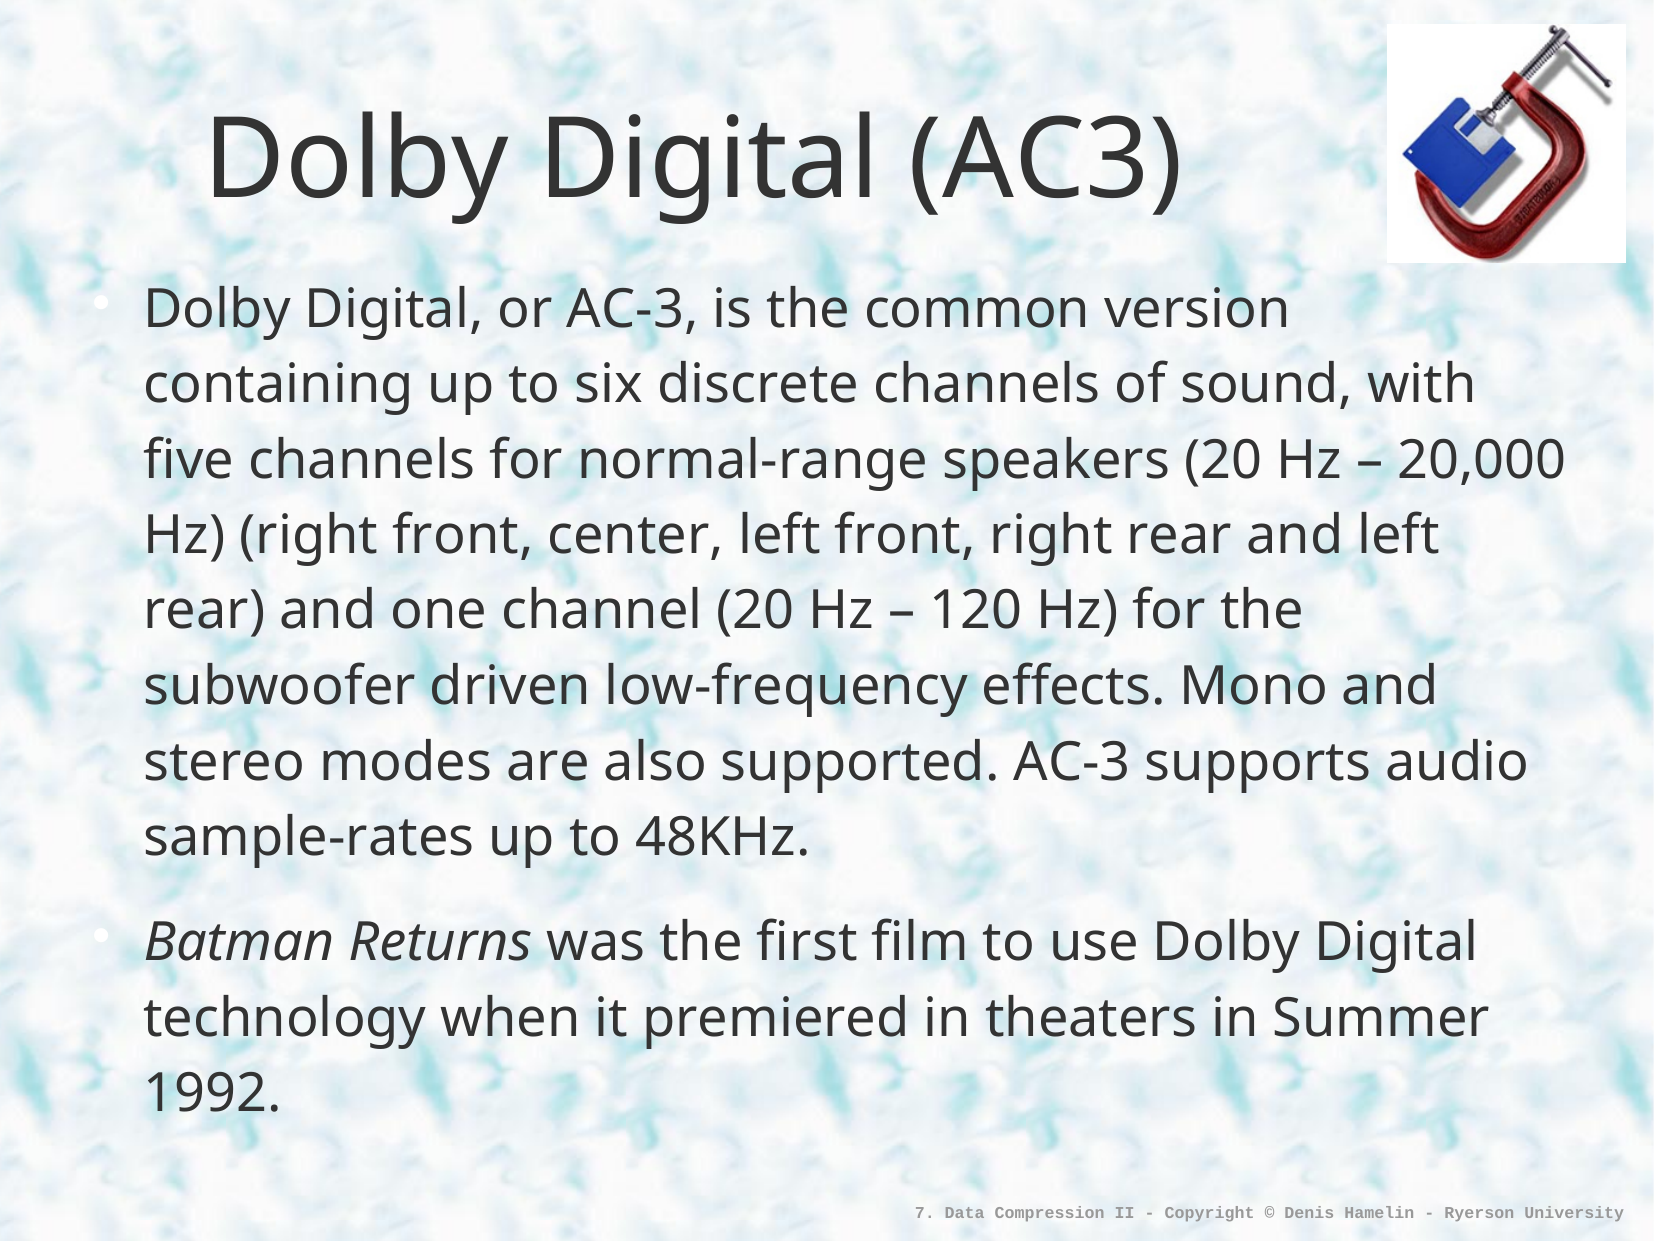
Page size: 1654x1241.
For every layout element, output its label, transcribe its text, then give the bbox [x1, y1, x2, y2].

picture [0, 0, 1654, 1241]
list Dolby Digital, or AC-3, is the common version containing up to six discrete channels of sound, with five channels for normal-range speakers (20 Hz – 20,000 Hz) (right front, center, left front, right rear and left rear) and one channel (20 Hz – 120 Hz) for the subwoofer driven low-frequency effects. Mono and stereo modes are also supported. AC-3 supports audio sample-rates up to 48KHz. Batman Returns was the first film to use Dolby Digital technology when it premiered in theaters in Summer 1992. [75, 262, 1576, 1241]
title Dolby Digital (AC3)‏ [37, 37, 1350, 245]
